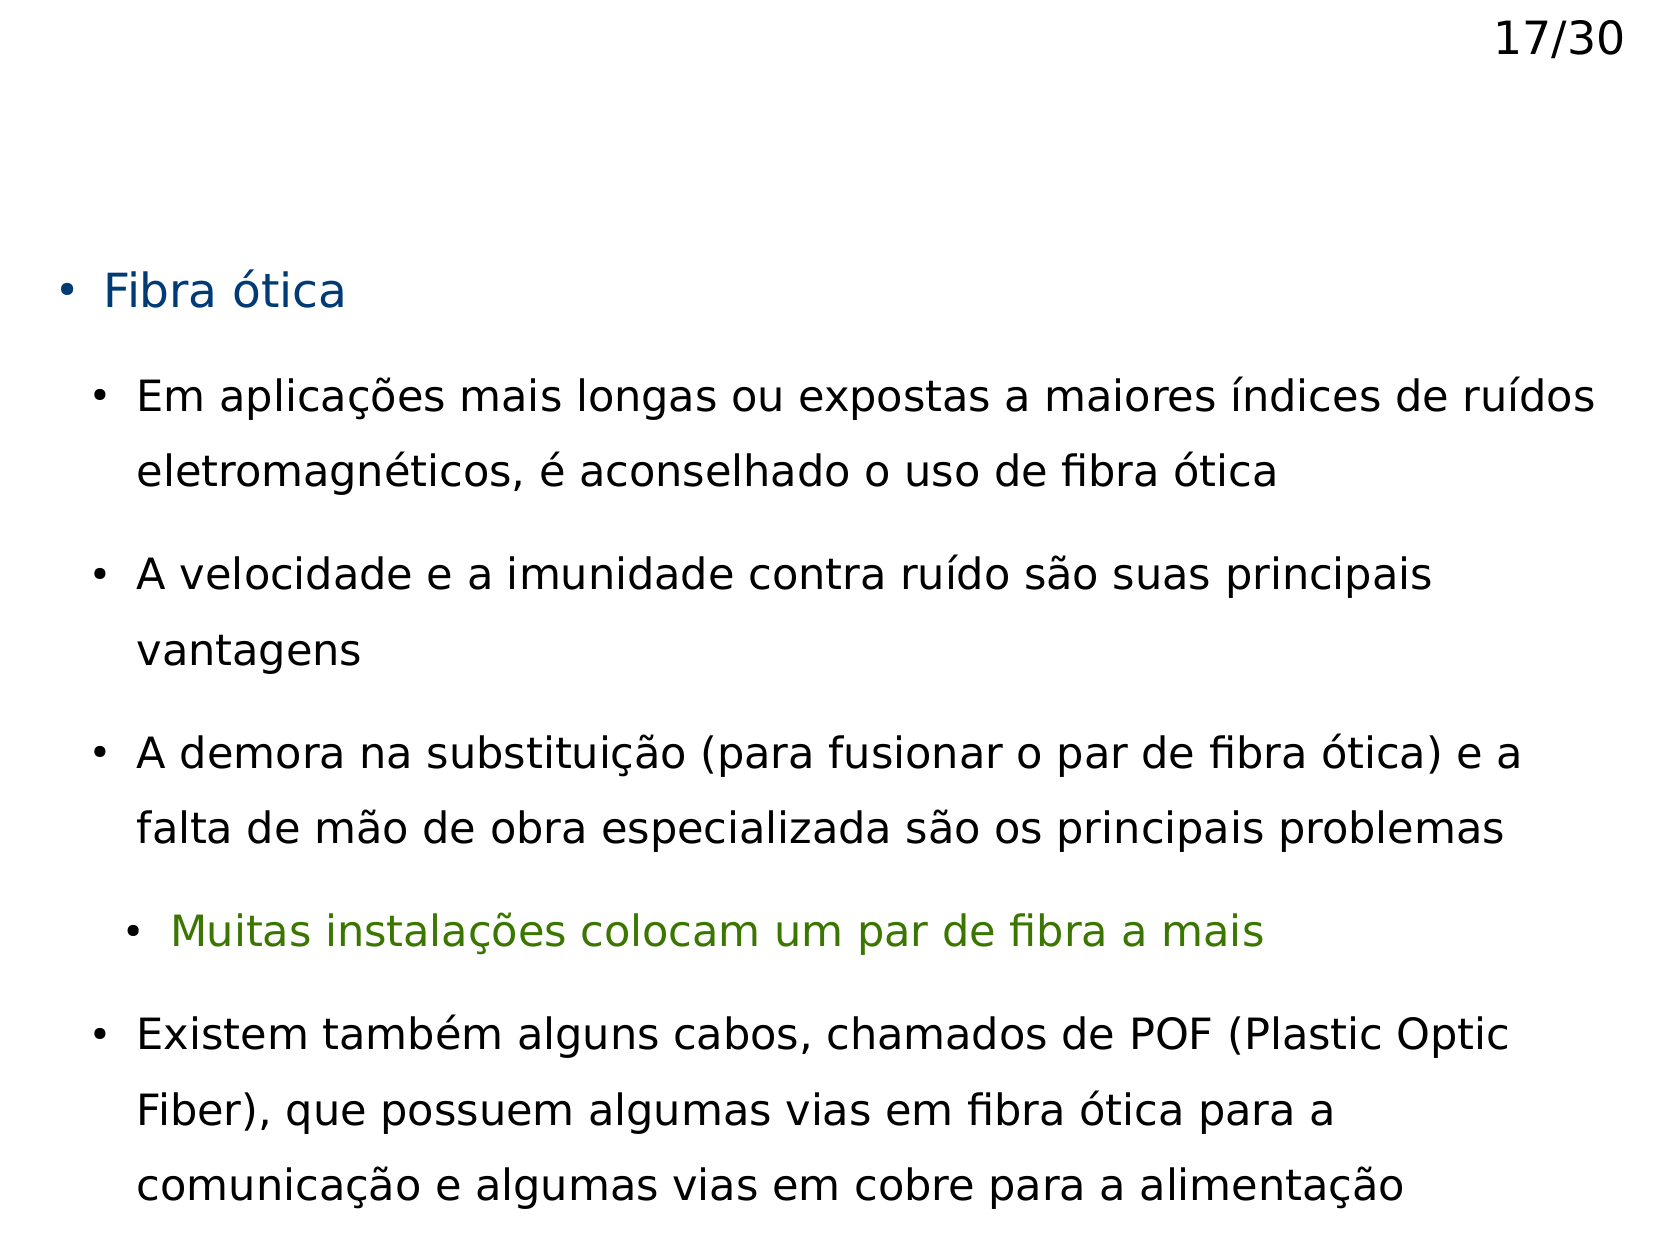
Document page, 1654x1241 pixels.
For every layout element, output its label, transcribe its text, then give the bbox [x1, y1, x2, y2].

list Fibra ótica Em aplicações mais longas ou expostas a maiores índices de ruídos eletromagnéticos, é aconselhado o uso de fibra ótica A velocidade e a imunidade contra ruído são suas principais vantagens A demora na substituição (para fusionar o par de fibra ótica) e a falta de mão de obra especializada são os principais problemas Muitas instalações colocam um par de fibra a mais Existem também alguns cabos, chamados de POF (Plastic Optic Fiber), que possuem algumas vias em fibra ótica para a comunicação e algumas vias em cobre para a alimentação [59, 236, 1625, 1211]
